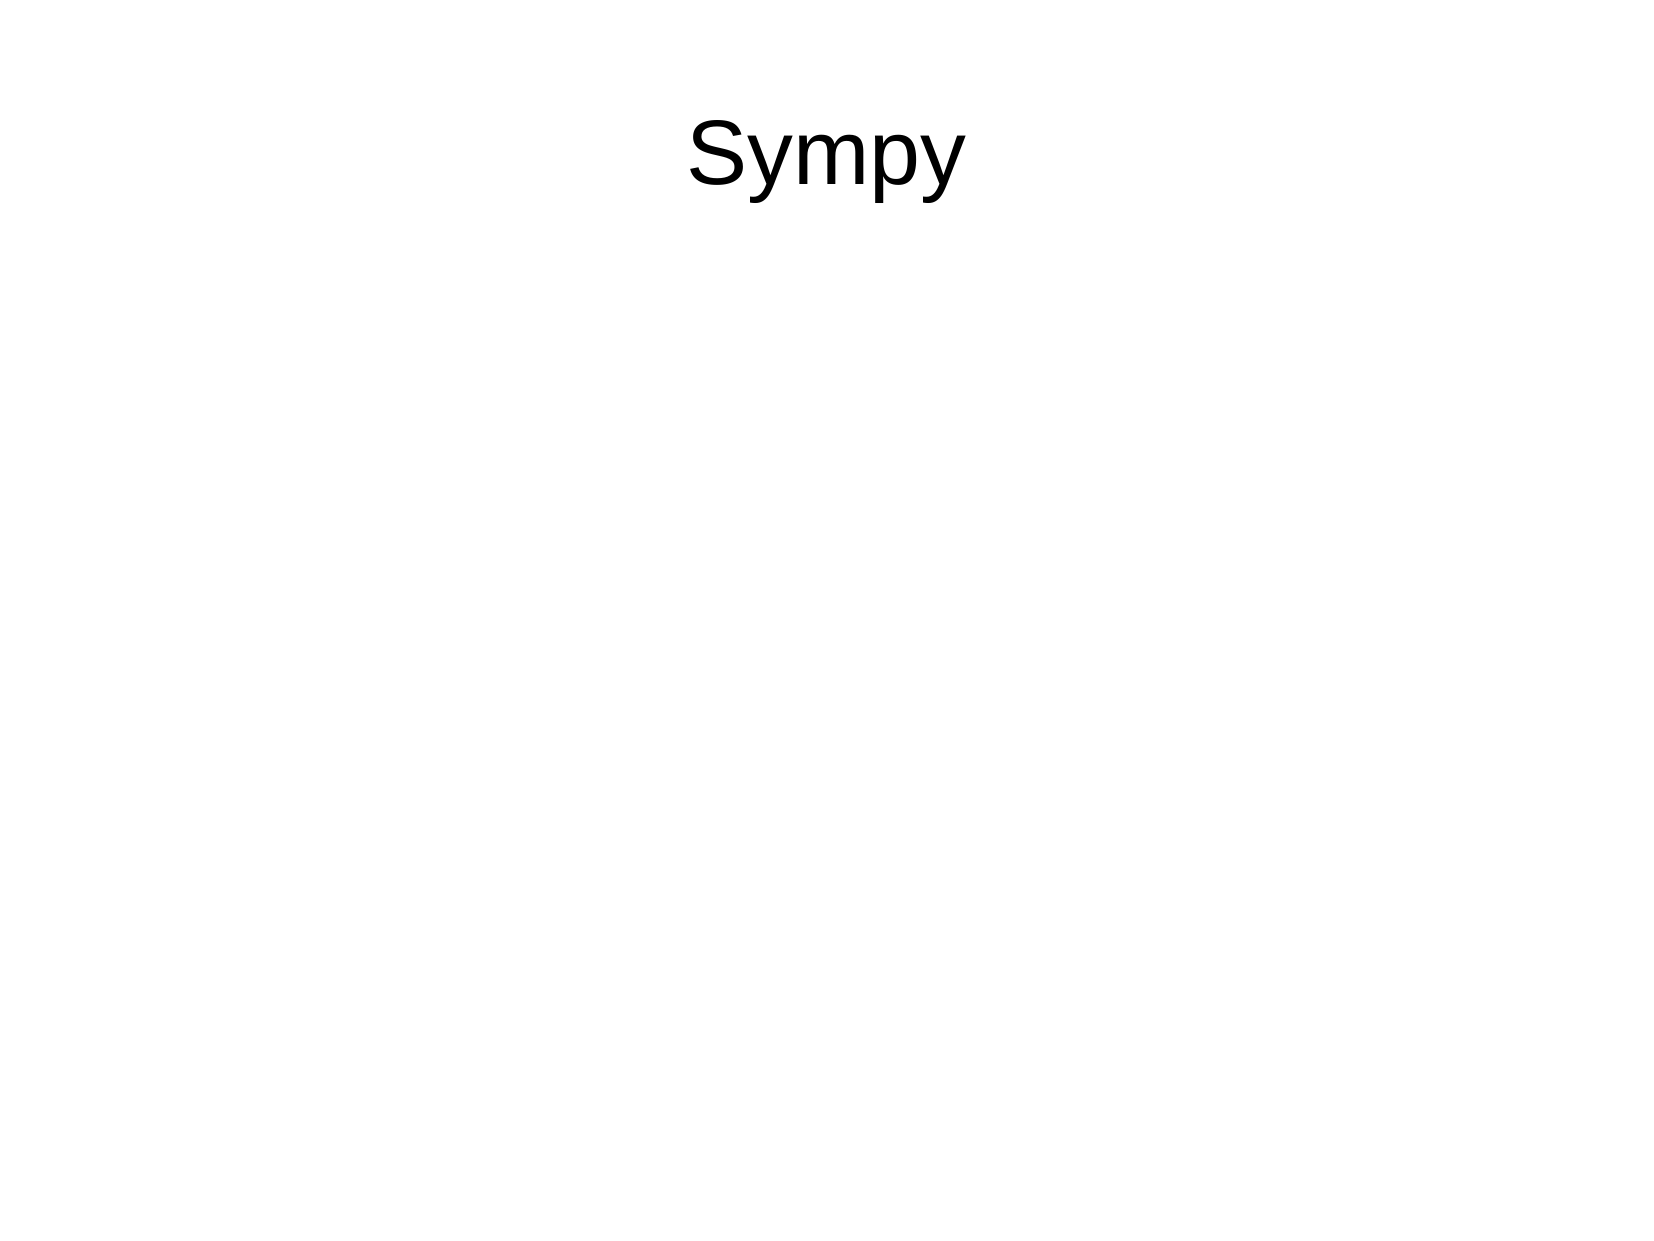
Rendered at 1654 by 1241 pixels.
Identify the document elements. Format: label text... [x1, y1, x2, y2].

title Sympy [82, 49, 1571, 257]
